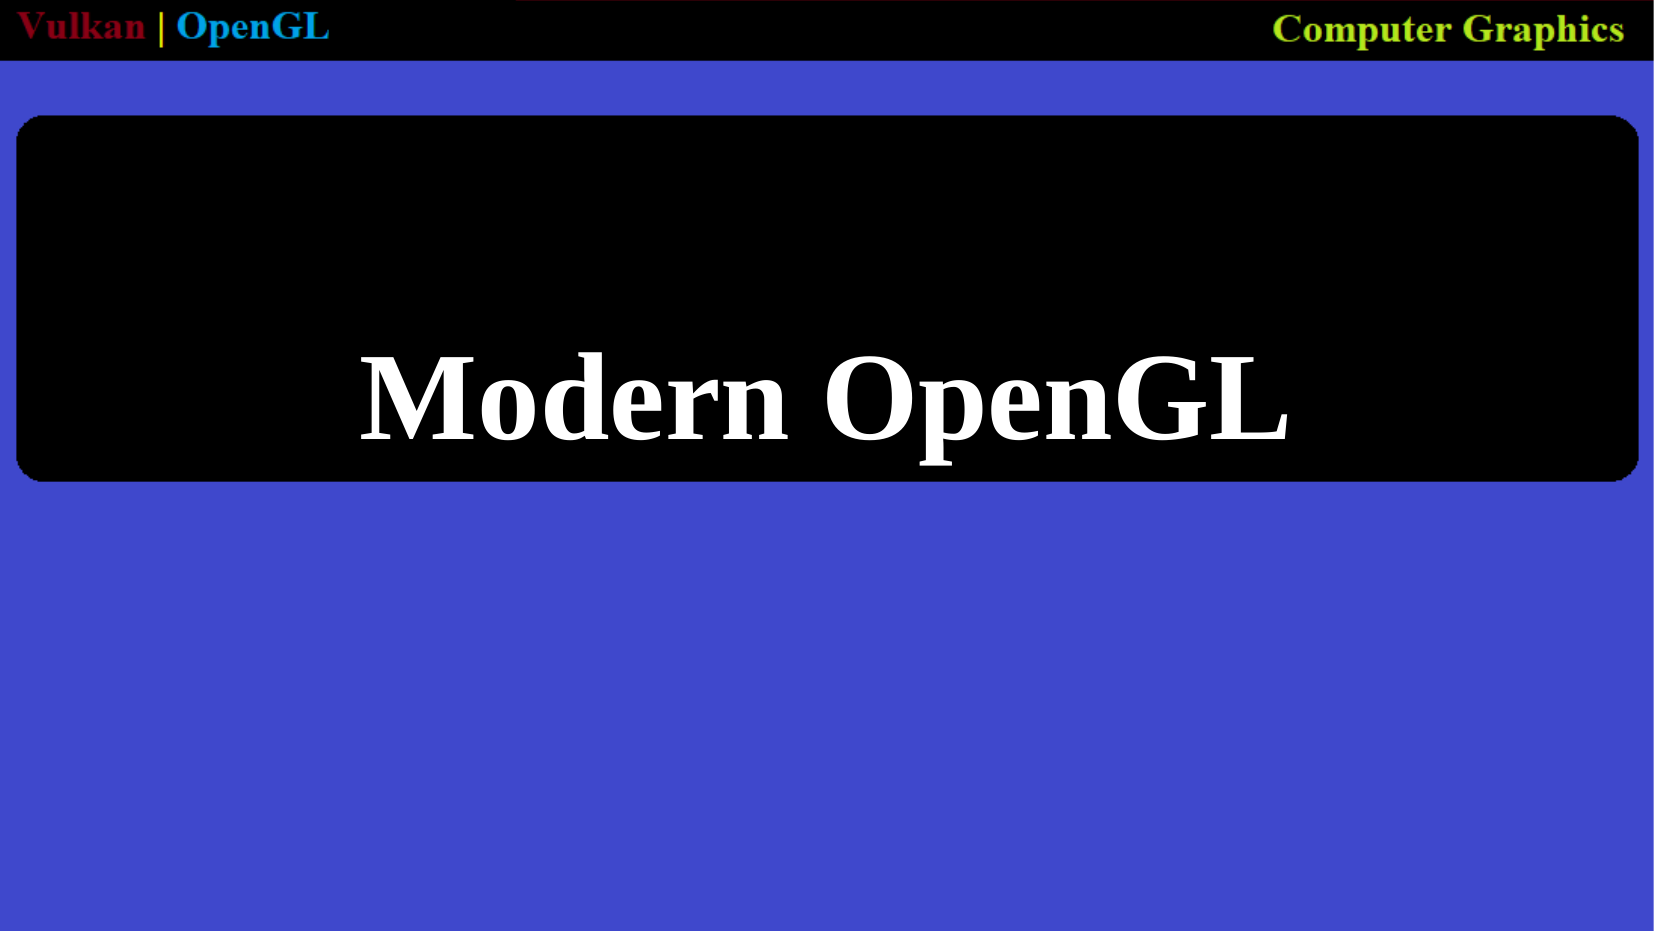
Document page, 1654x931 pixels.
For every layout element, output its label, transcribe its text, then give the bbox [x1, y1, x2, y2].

picture [0, 0, 1654, 931]
subtitle Modern OpenGL [82, 37, 1571, 757]
